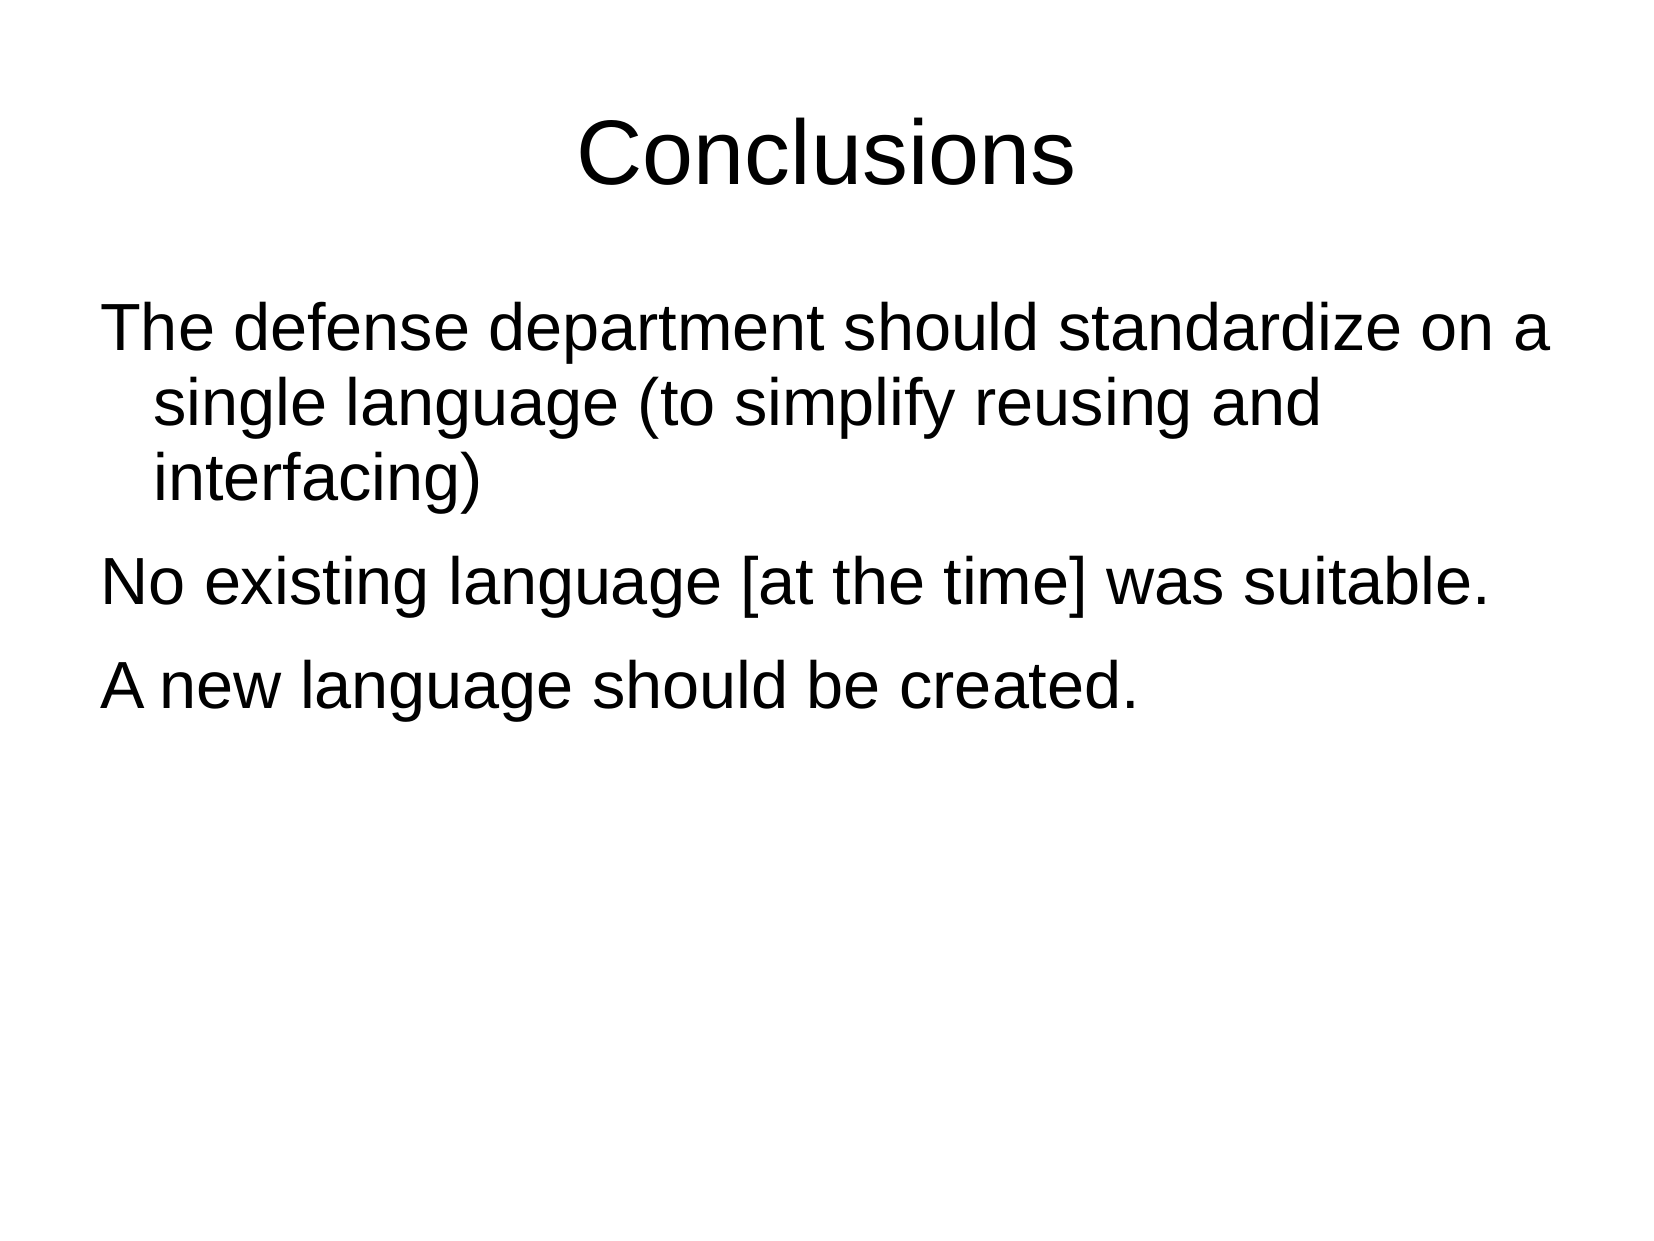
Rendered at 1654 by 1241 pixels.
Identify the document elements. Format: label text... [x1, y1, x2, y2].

list The defense department should standardize on a single language (to simplify reusing and interfacing) No existing language [at the time] was suitable. A new language should be created. [82, 290, 1571, 1094]
title Conclusions [82, 56, 1571, 250]
